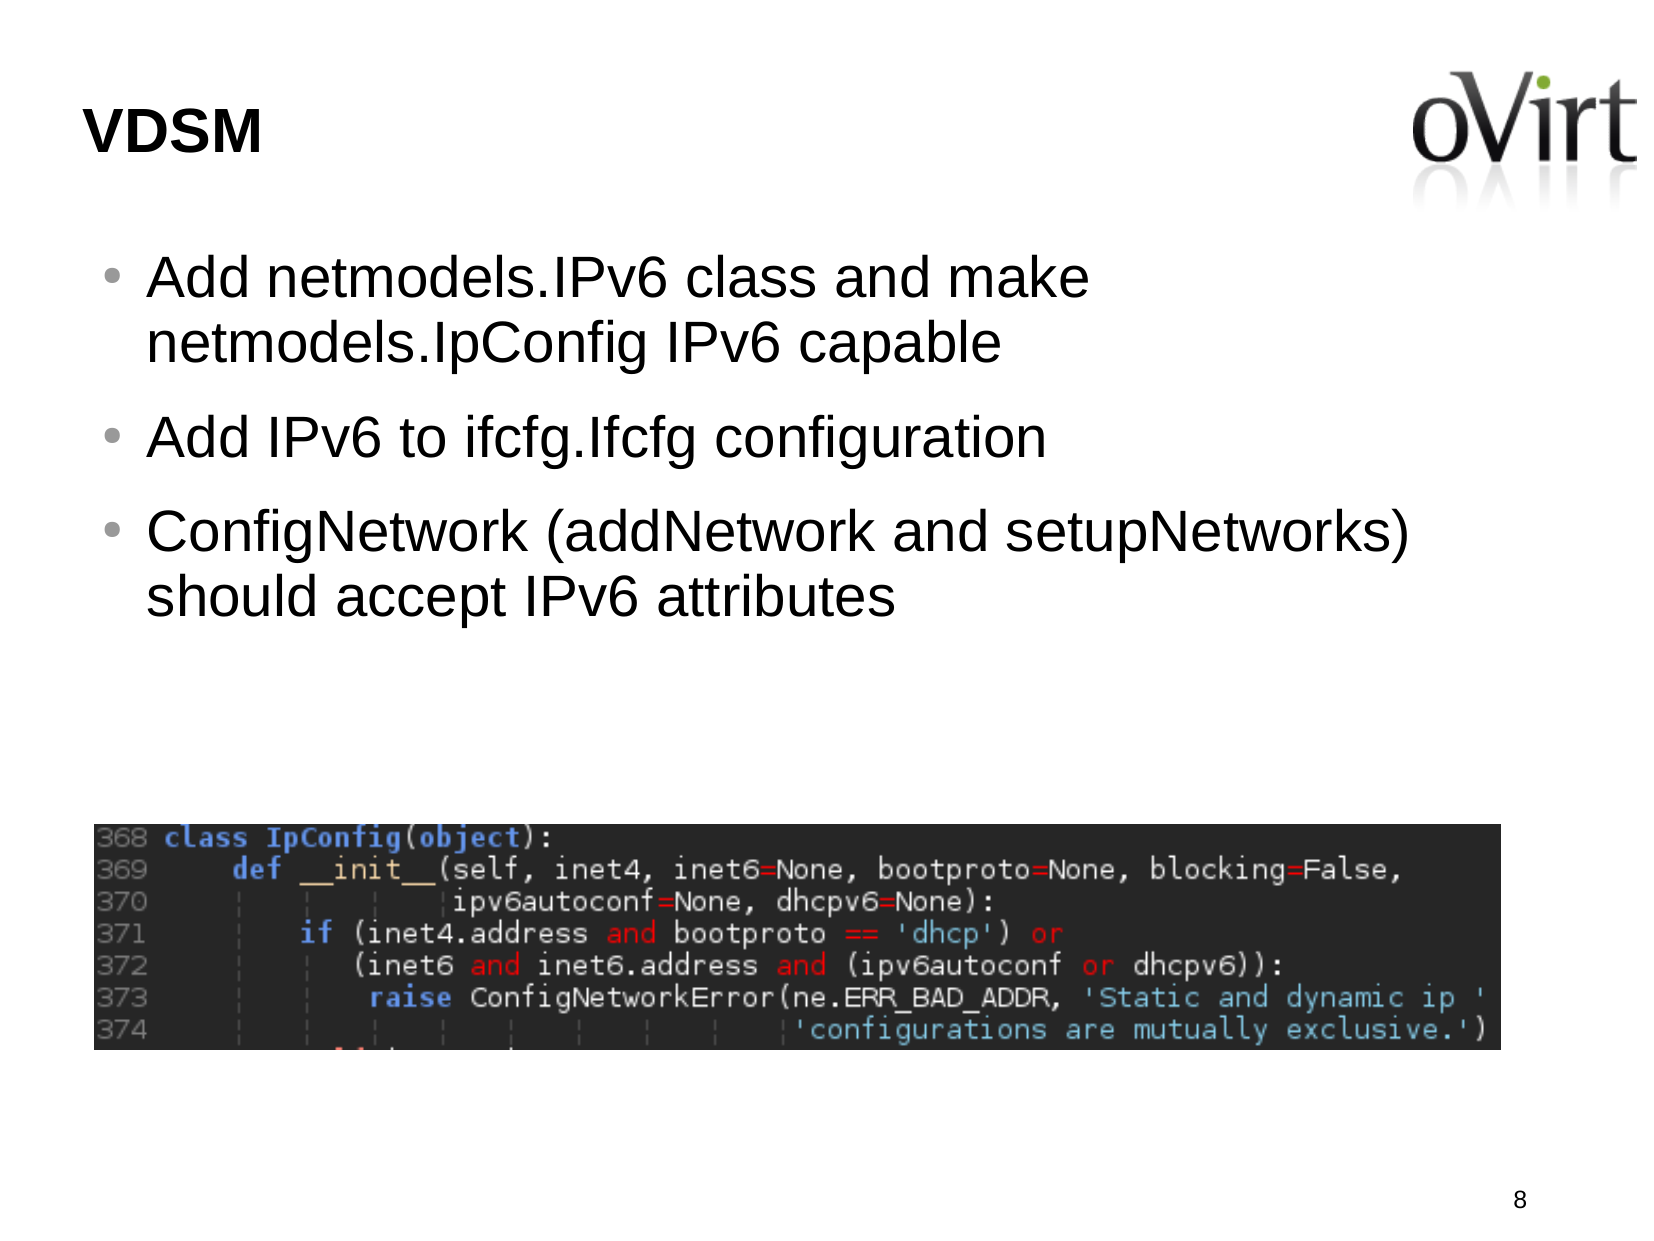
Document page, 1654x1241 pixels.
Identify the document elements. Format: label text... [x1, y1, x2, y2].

list Add netmodels.IPv6 class and make netmodels.IpConfig IPv6 capable Add IPv6 to ifcfg.Ifcfg configuration ConfigNetwork (addNetwork and setupNetworks) should accept IPv6 attributes [86, 244, 1576, 1039]
picture [1413, 63, 1637, 212]
title VDSM [82, 37, 1303, 226]
picture [94, 824, 1501, 1051]
